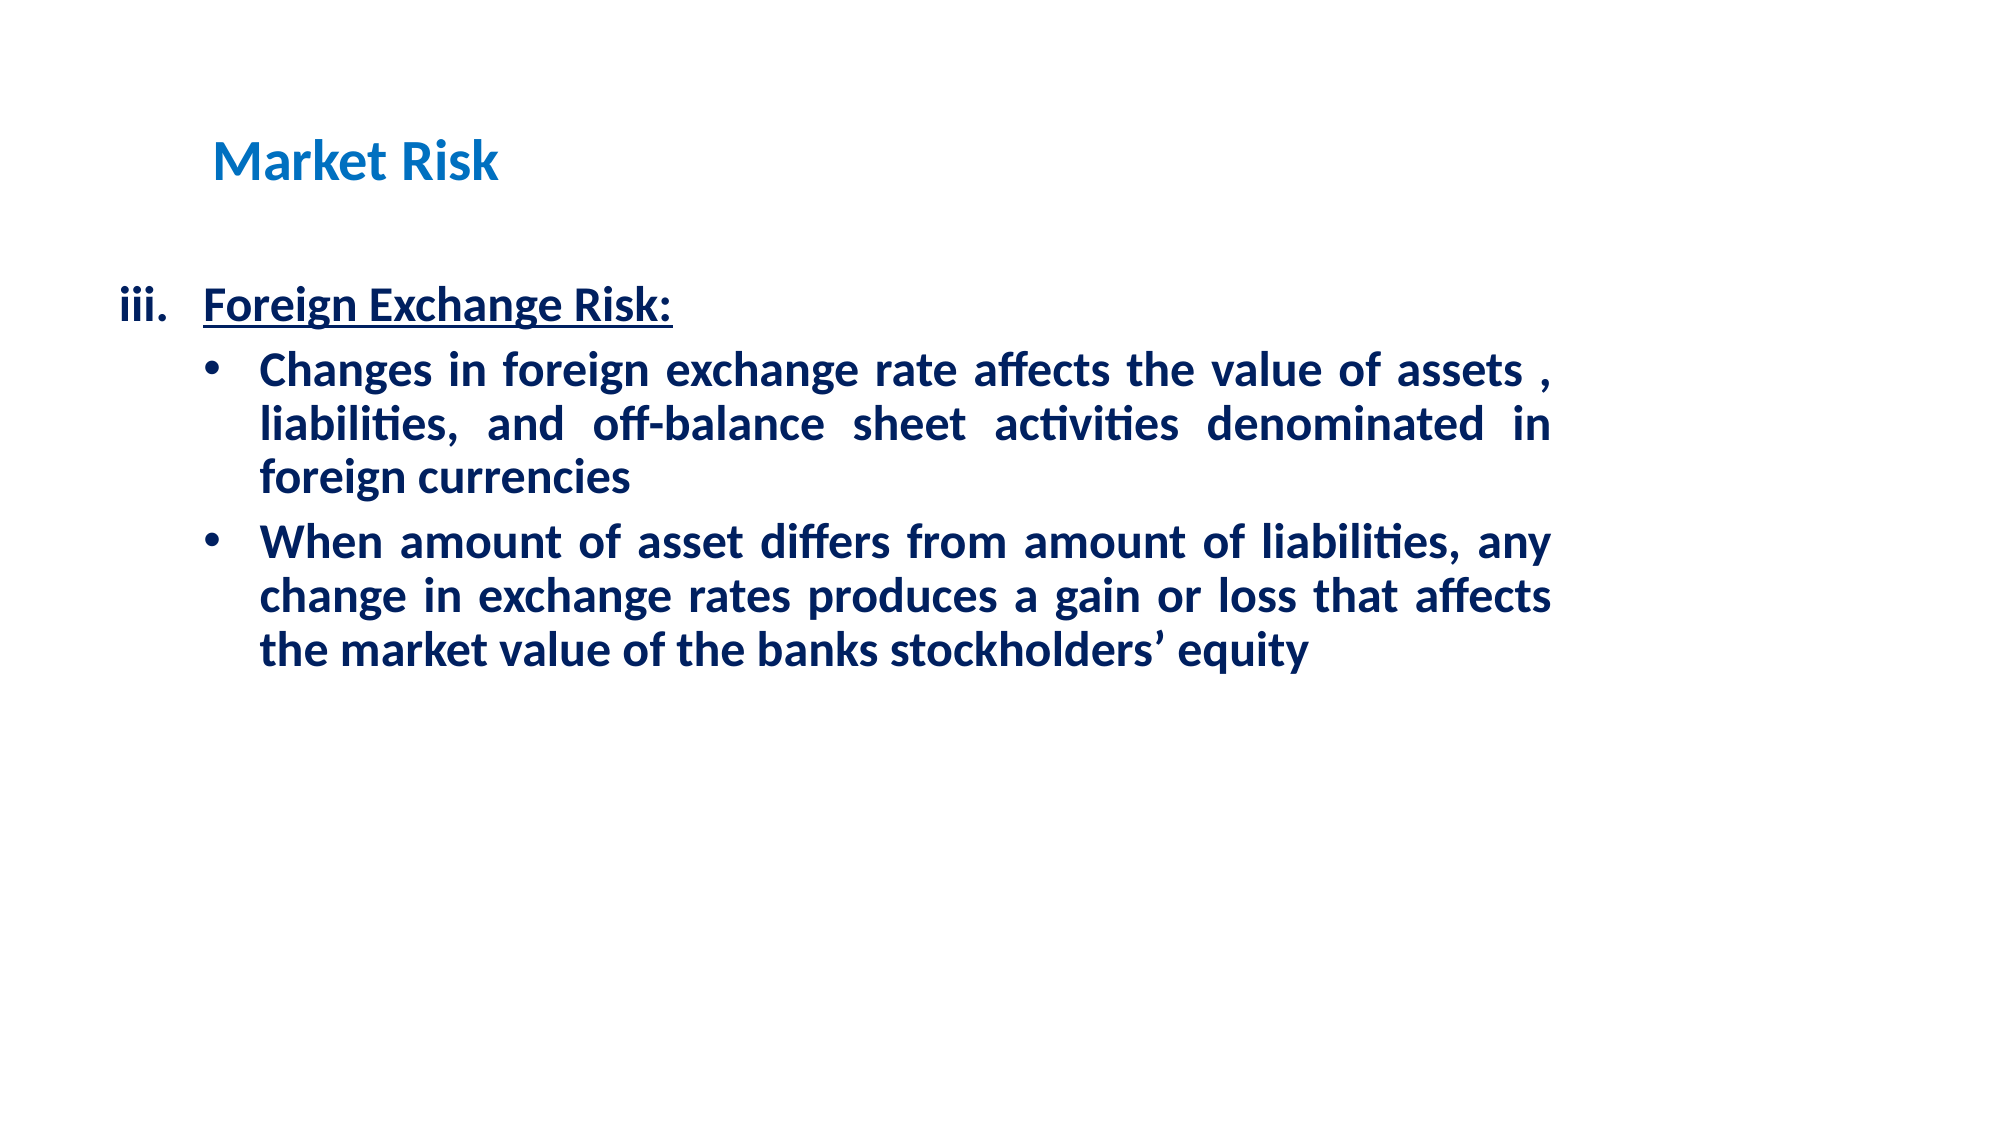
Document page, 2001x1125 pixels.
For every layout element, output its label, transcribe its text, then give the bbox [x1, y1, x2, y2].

list Foreign Exchange Risk: Changes in foreign exchange rate affects the value of assets , liabilities, and off-balance sheet activities denominated in foreign currencies When amount of asset differs from amount of liabilities, any change in exchange rates produces a gain or loss that affects the market value of the banks stockholders’ equity [28, 271, 1568, 866]
text_box Market Risk [197, 114, 1724, 200]
